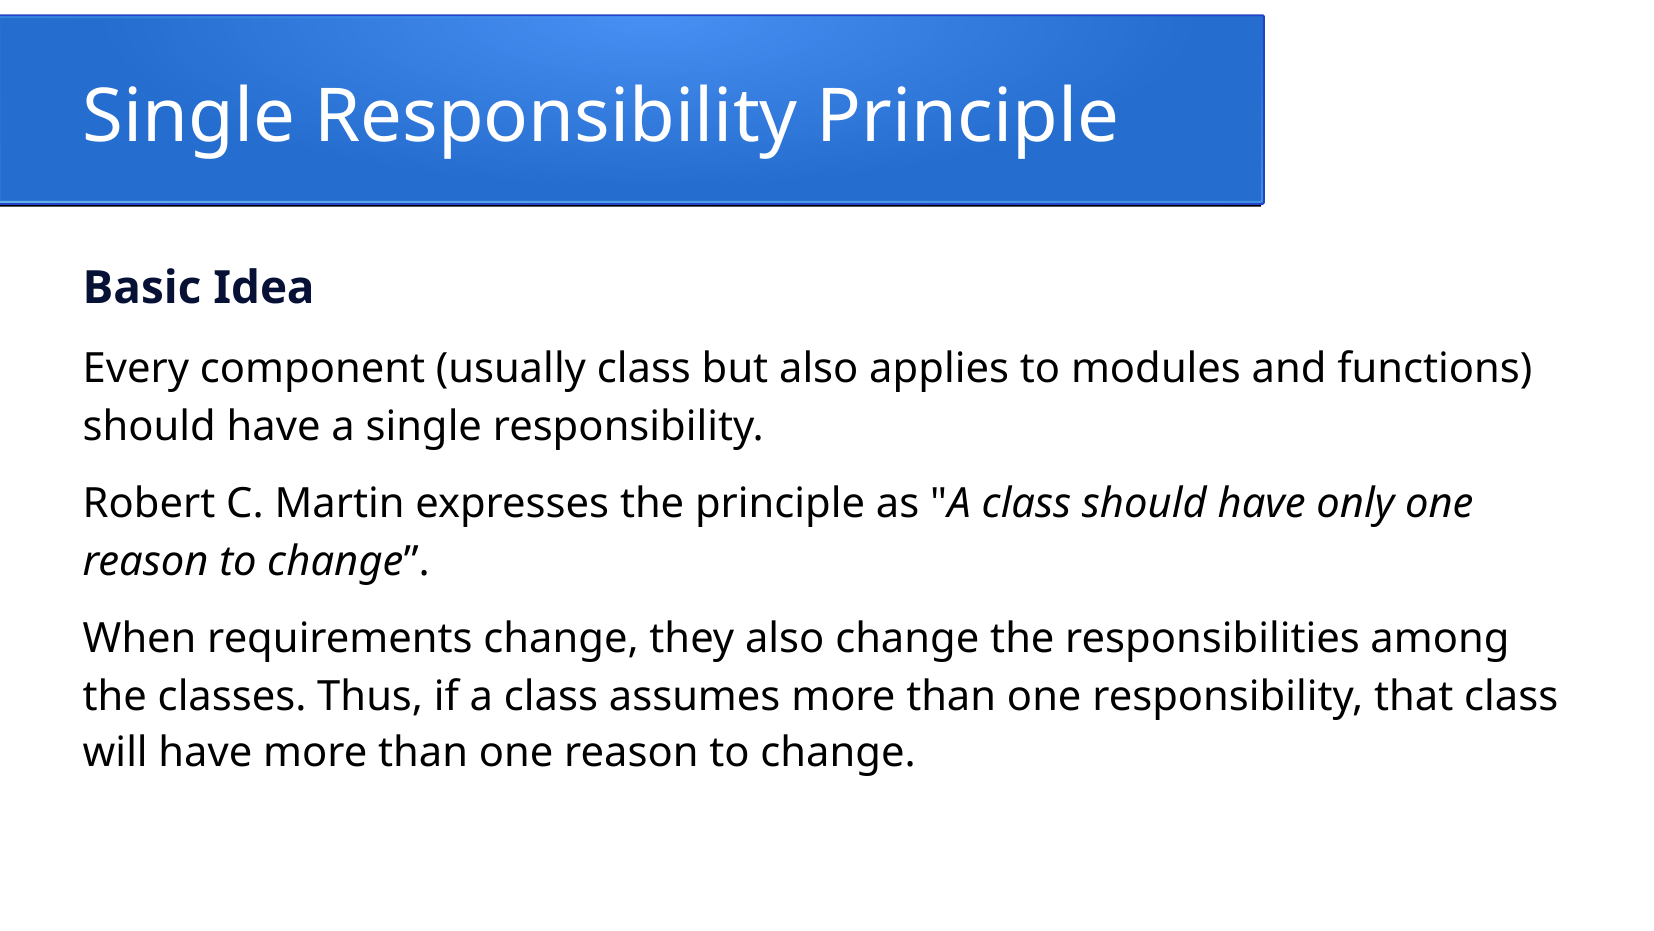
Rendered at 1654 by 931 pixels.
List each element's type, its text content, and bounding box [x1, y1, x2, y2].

subtitle Basic Idea Every component (usually class but also applies to modules and functions) should have a single responsibility. Robert C. Martin expresses the principle as "A class should have only one reason to change”. When requirements change, they also change the responsibilities among the classes. Thus, if a class assumes more than one responsibility, that class will have more than one reason to change. [82, 255, 1571, 779]
title Single Responsibility Principle [82, 35, 1235, 189]
